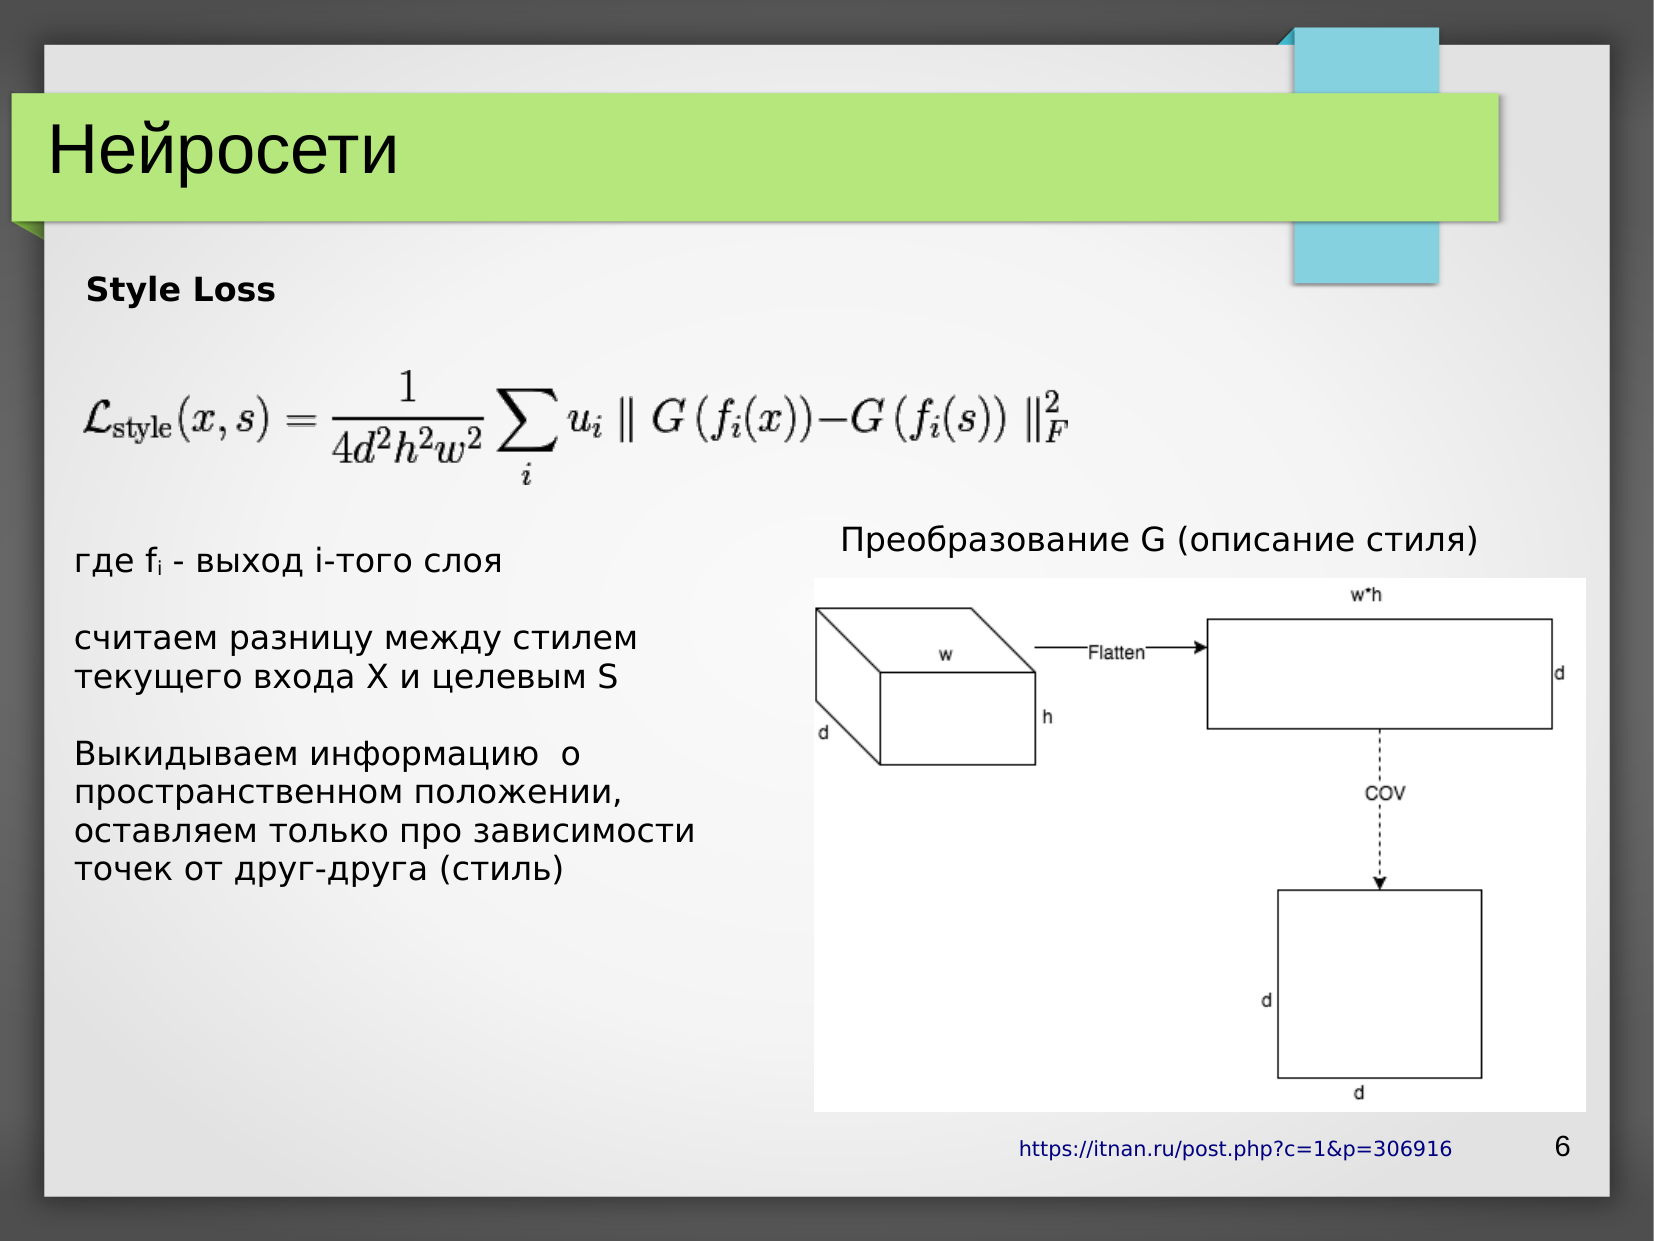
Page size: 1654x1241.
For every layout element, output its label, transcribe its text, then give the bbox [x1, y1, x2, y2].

title Нейросети [47, 96, 1536, 201]
text_box https://itnan.ru/post.php?c=1&p=306916 [1003, 1129, 1501, 1193]
text_box Style Loss [70, 263, 875, 381]
picture [0, 0, 1654, 1241]
text_box где fi - выход i-того слоя считаем разницу между стилем текущего входа Х и целевым S Выкидываем информацию о пространственном положении, оставляем только про зависимости точек от друг-друга (стиль) [59, 496, 804, 1061]
text_box Преобразование G (описание стиля) [825, 513, 1560, 567]
